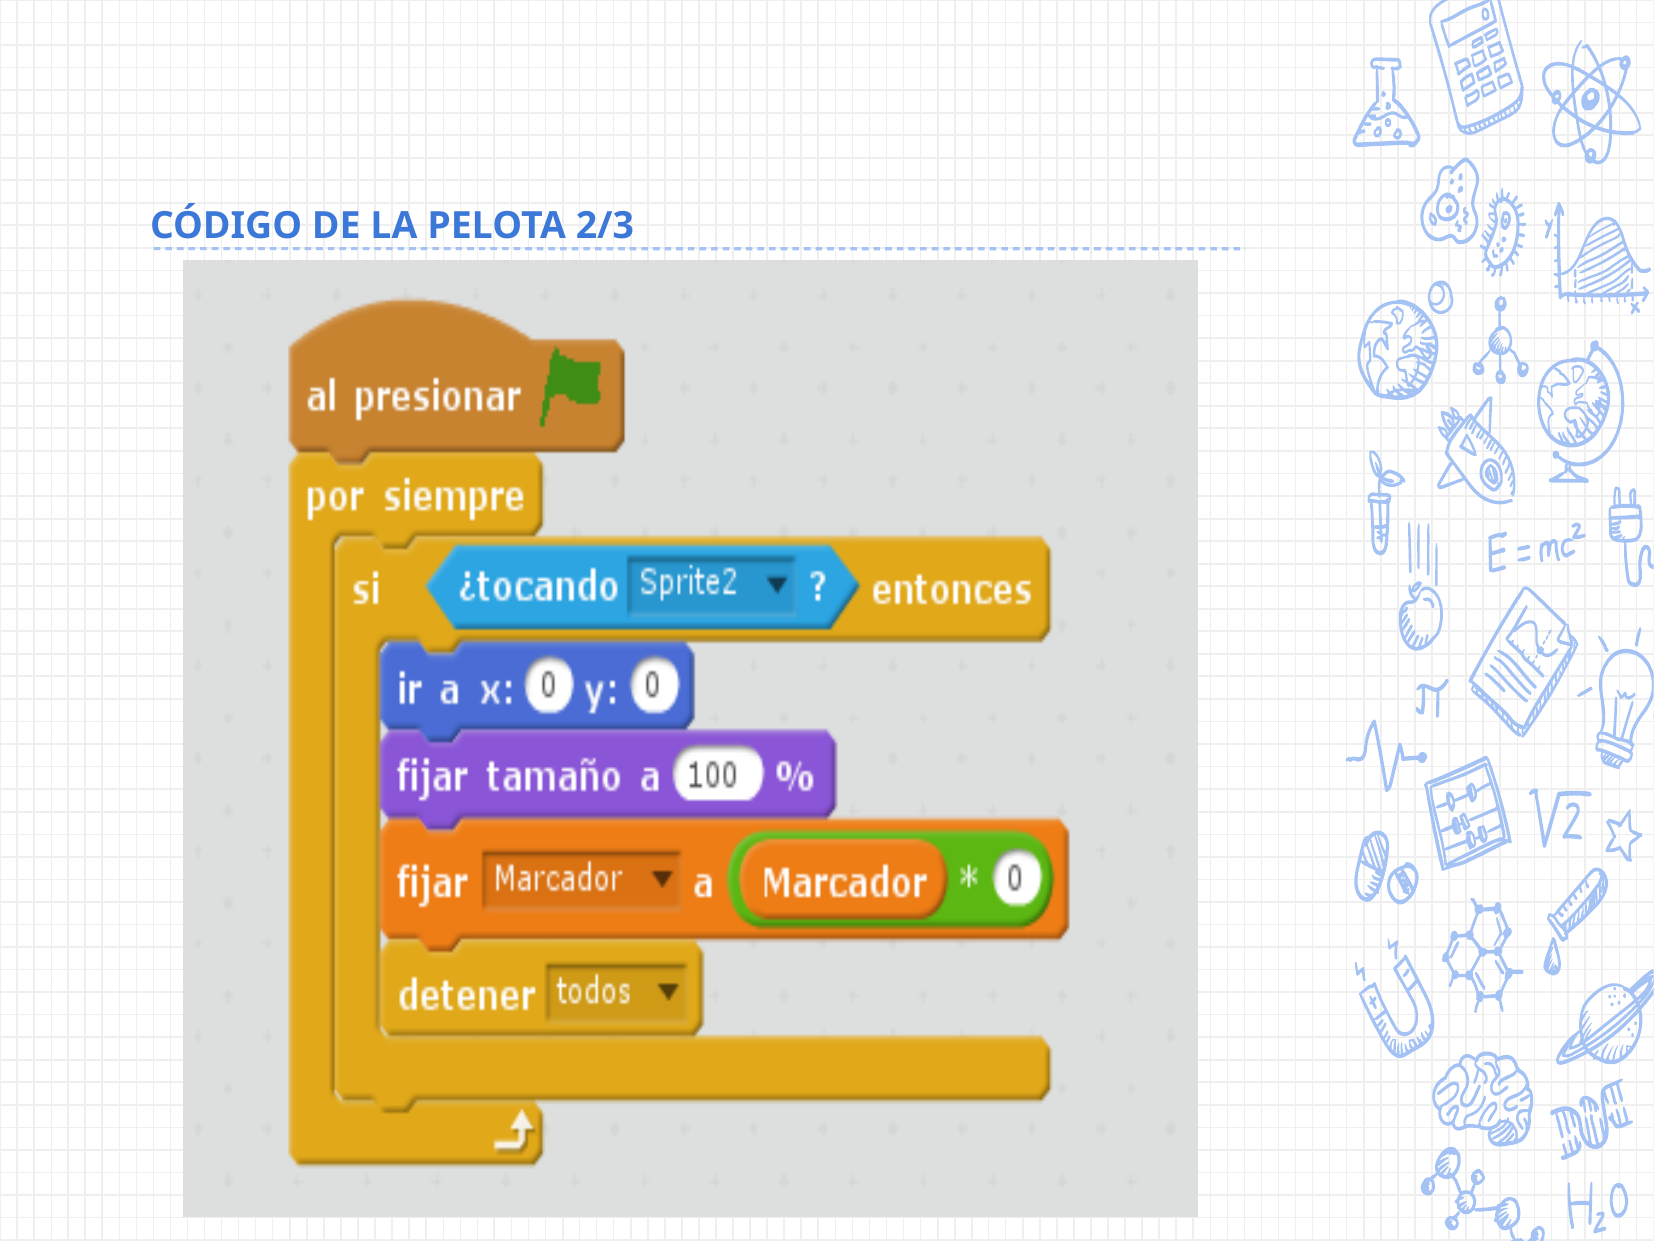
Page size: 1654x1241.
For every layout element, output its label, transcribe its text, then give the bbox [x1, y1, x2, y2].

picture [183, 260, 1198, 1217]
text_box CÓDIGO DE LA PELOTA 2/3 [135, 54, 1246, 261]
